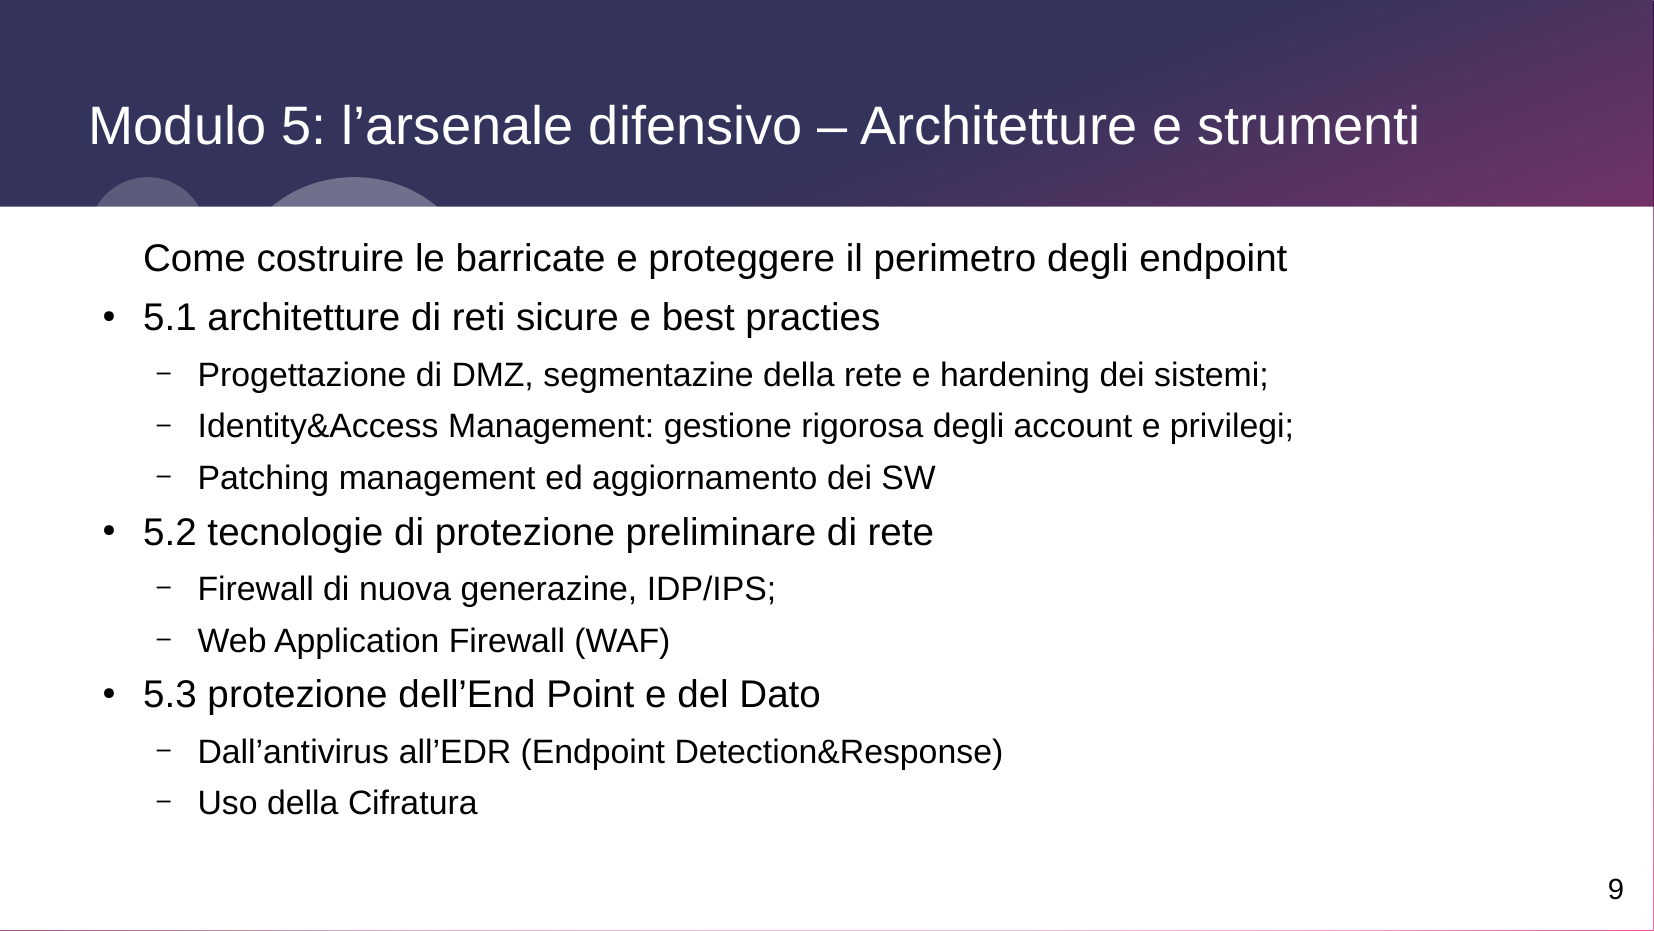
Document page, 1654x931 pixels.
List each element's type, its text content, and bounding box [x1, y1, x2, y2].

title Modulo 5: l’arsenale difensivo – Architetture e strumenti [88, 44, 1565, 207]
list Come costruire le barricate e proteggere il perimetro degli endpoint 5.1 architetture di reti sicure e best practies Progettazione di DMZ, segmentazine della rete e hardening dei sistemi; Identity&Access Management: gestione rigorosa degli account e privilegi; Patching management ed aggiornamento dei SW 5.2 tecnologie di protezione preliminare di rete Firewall di nuova generazine, IDP/IPS; Web Application Firewall (WAF) 5.3 protezione dell’End Point e del Dato Dall’antivirus all’EDR (Endpoint Detection&Response) Uso della Cifratura [88, 236, 1565, 827]
